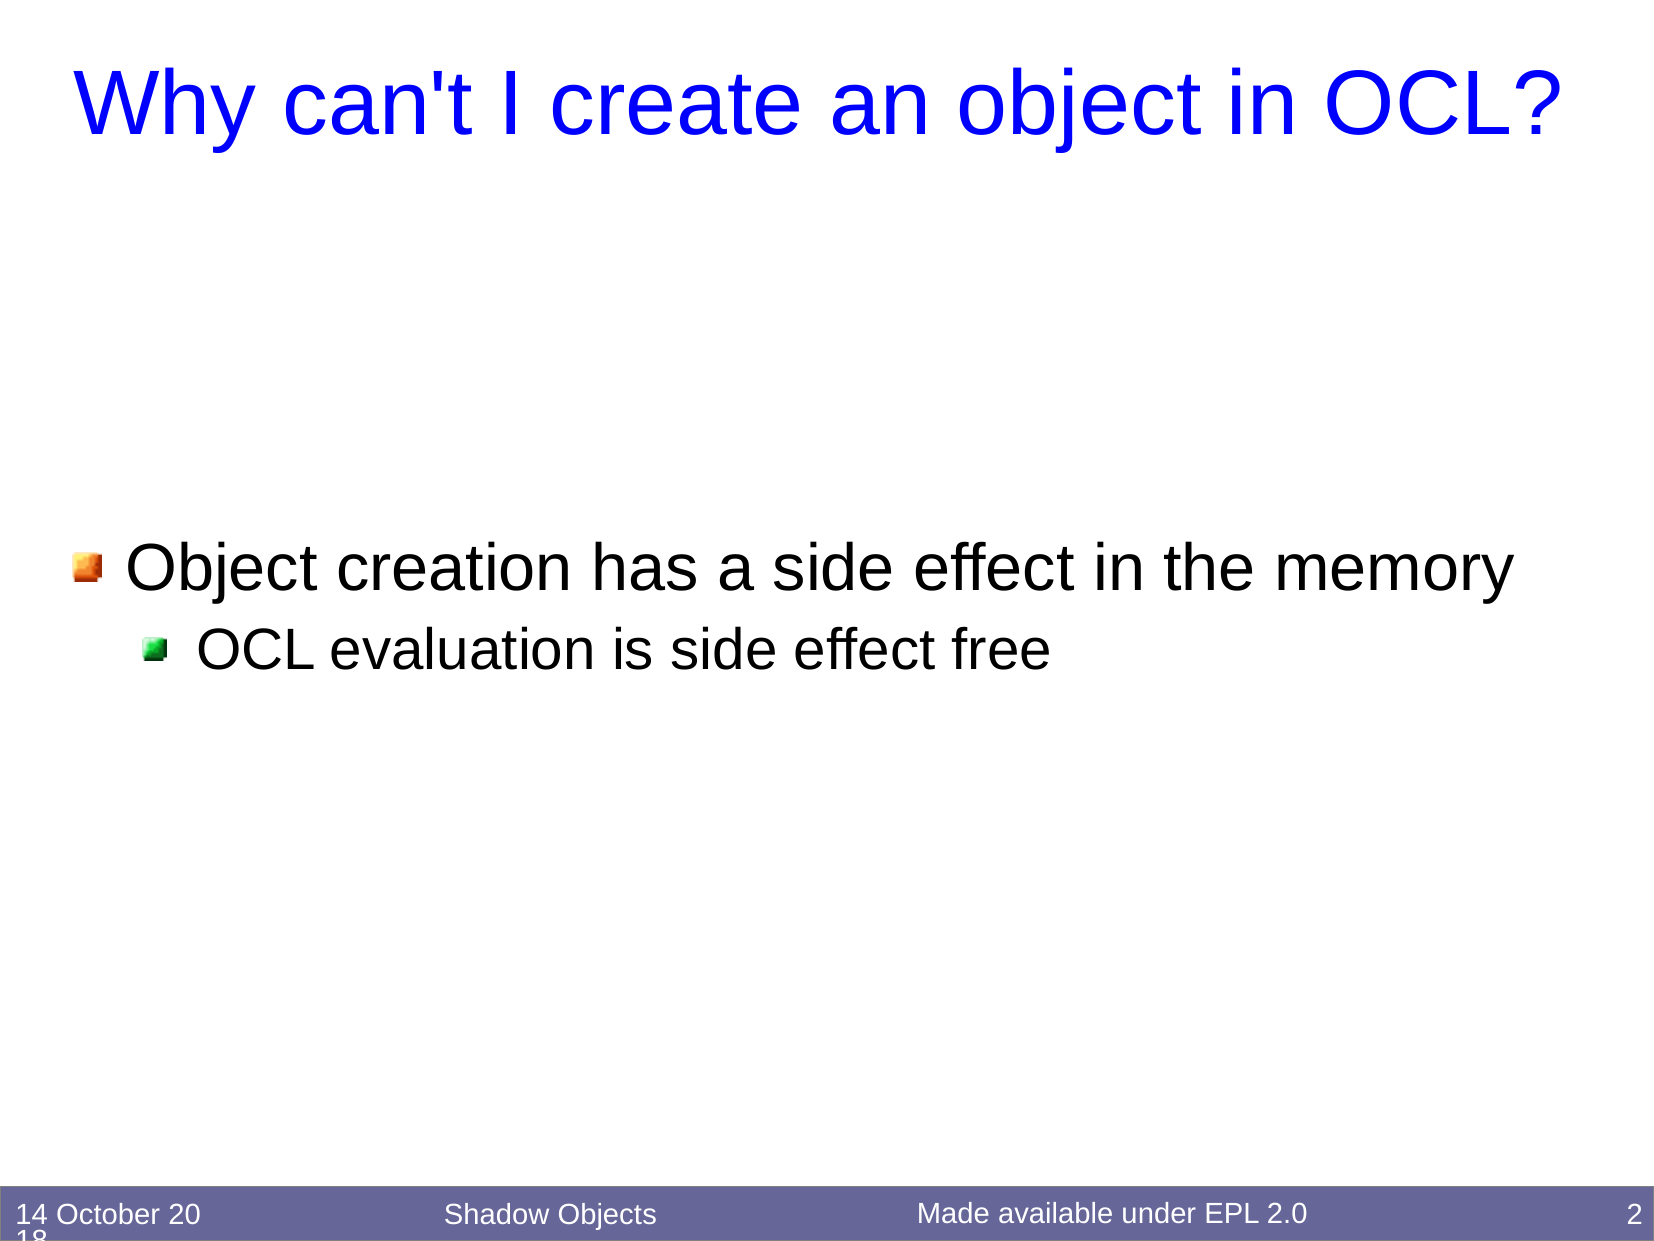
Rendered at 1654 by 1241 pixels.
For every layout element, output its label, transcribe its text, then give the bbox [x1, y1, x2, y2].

title Why can't I create an object in OCL? [0, 0, 1639, 206]
list Object creation has a side effect in the memory OCL evaluation is side effect free [54, 183, 1612, 1171]
